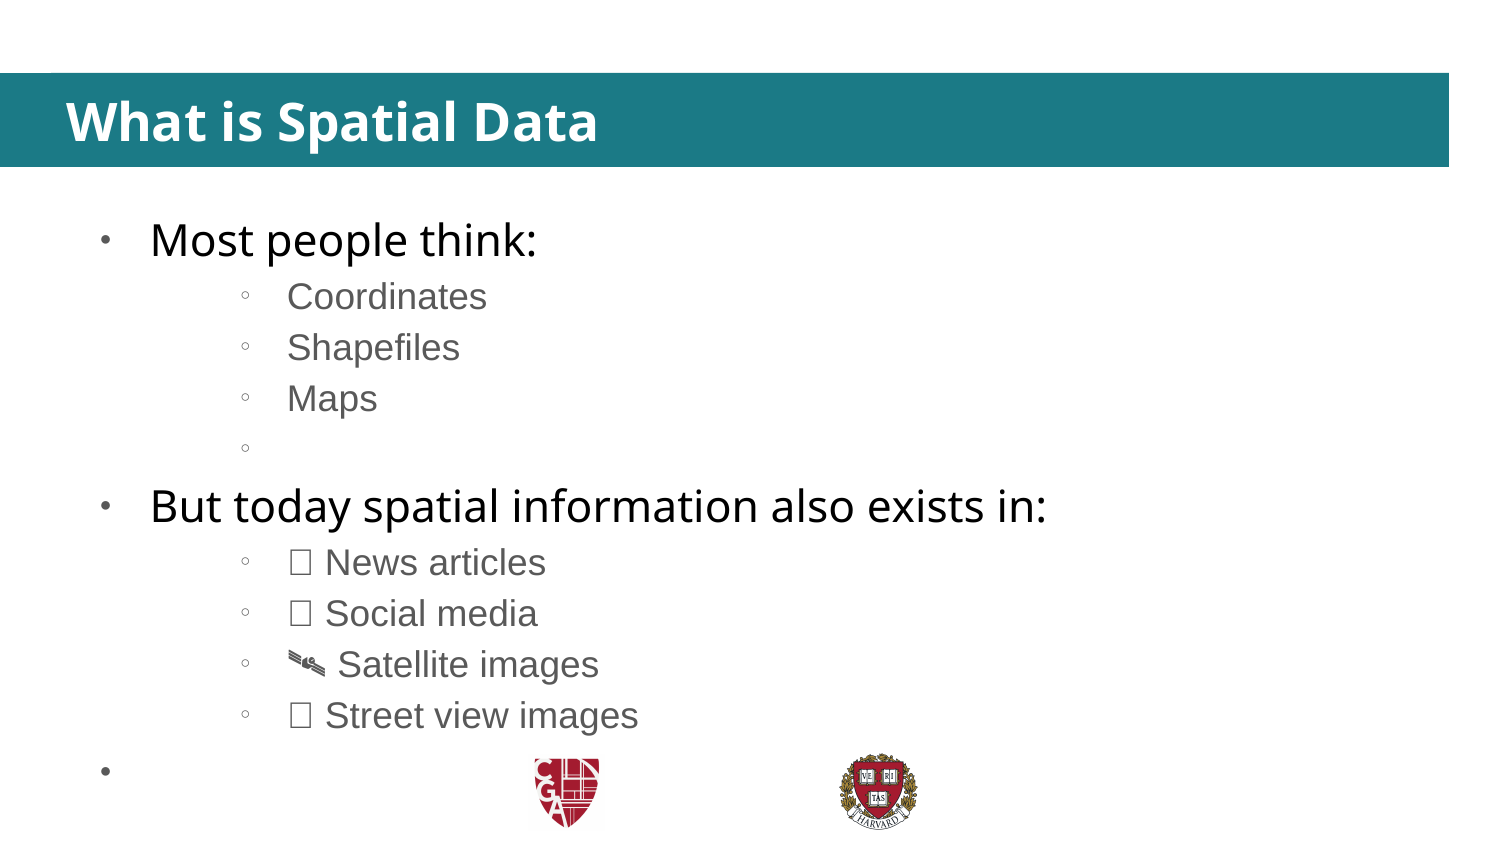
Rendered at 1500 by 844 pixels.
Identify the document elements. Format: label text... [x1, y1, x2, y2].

title What is Spatial Data [51, 72, 1449, 167]
list Most people think: Coordinates Shapefiles Maps But today spatial information also exists in: 📰 News articles 📱 Social media 🛰 Satellite images 🚗 Street view images [51, 189, 1449, 754]
